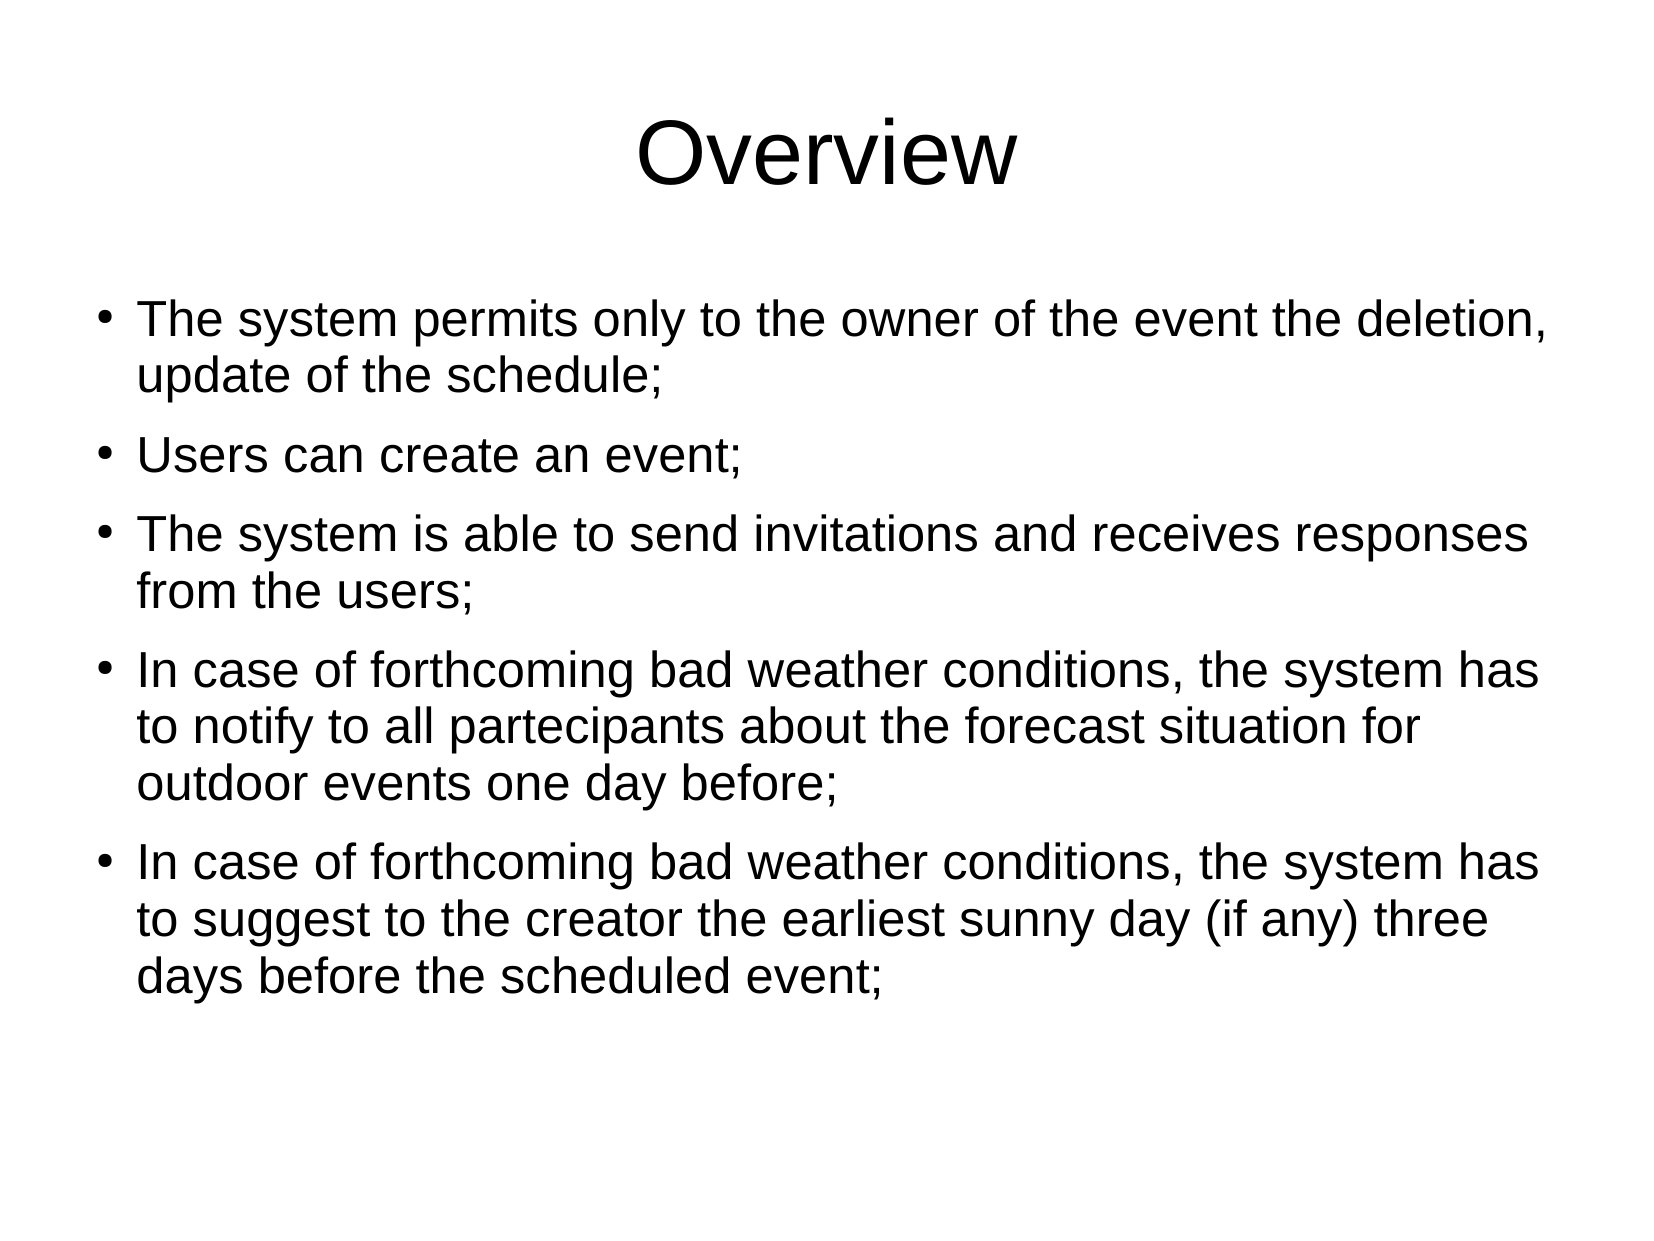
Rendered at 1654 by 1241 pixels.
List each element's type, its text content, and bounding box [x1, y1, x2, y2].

list The system permits only to the owner of the event the deletion, update of the schedule; Users can create an event; The system is able to send invitations and receives responses from the users; In case of forthcoming bad weather conditions, the system has to notify to all partecipants about the forecast situation for outdoor events one day before; In case of forthcoming bad weather conditions, the system has to suggest to the creator the earliest sunny day (if any) three days before the scheduled event; [82, 290, 1571, 1010]
title Overview [82, 49, 1571, 257]
